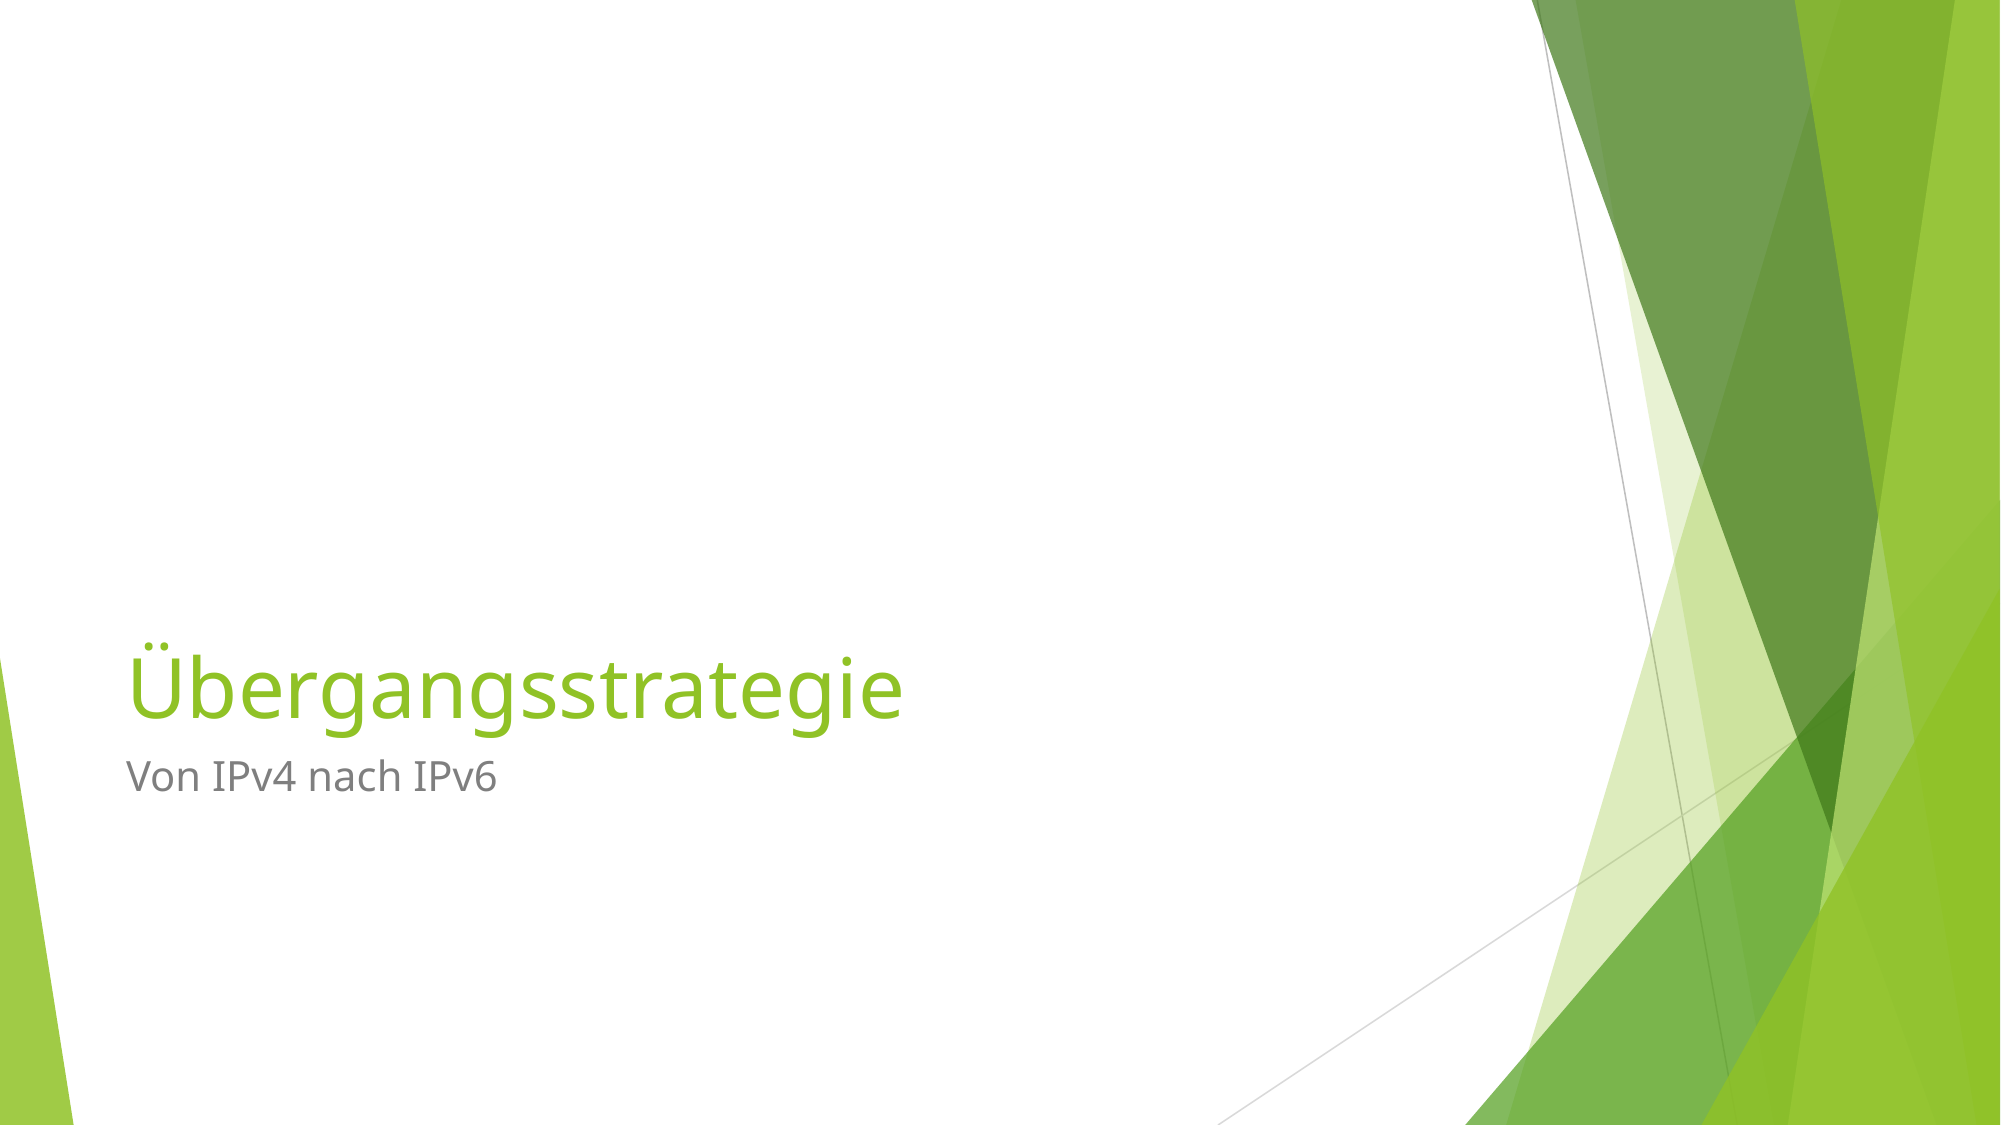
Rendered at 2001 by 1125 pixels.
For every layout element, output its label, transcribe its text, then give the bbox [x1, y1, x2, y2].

title Übergangsstrategie [111, 443, 1522, 742]
list Von IPv4 nach IPv6 [111, 742, 1522, 884]
